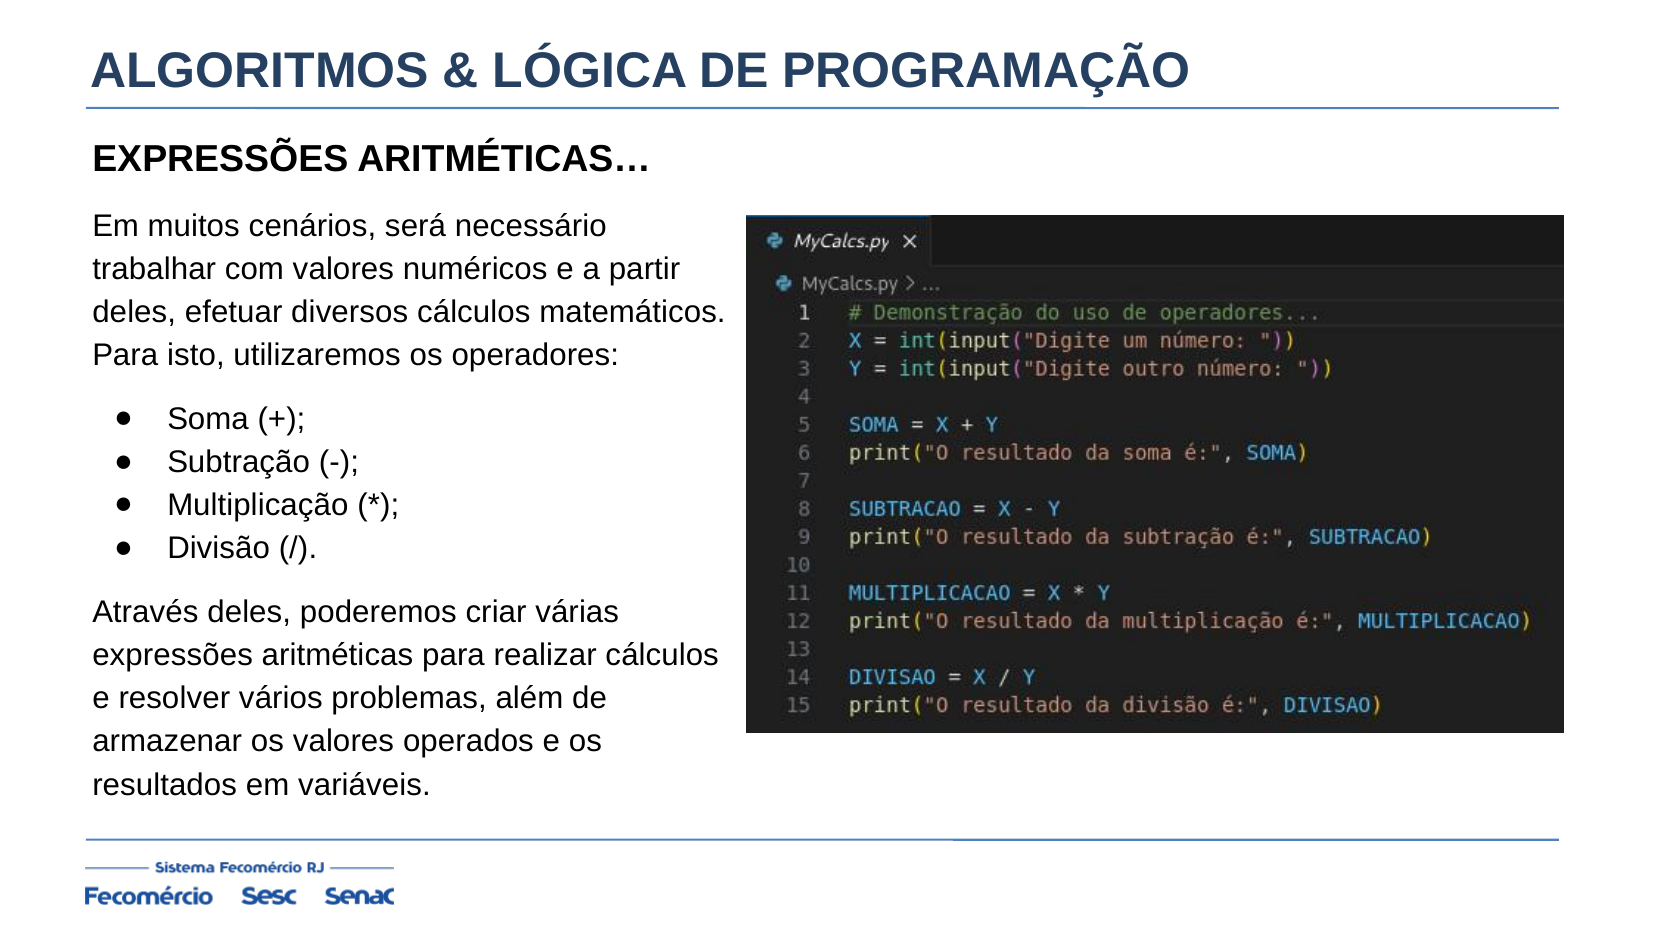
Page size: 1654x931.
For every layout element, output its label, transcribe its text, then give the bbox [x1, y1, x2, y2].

picture [62, 845, 416, 921]
text_box ALGORITMOS & LÓGICA DE PROGRAMAÇÃO [90, 32, 1564, 104]
text_box EXPRESSÕES ARITMÉTICAS… Em muitos cenários, será necessário trabalhar com valores numéricos e a partir deles, efetuar diversos cálculos matemáticos. Para isto, utilizaremos os operadores: Soma (+); Subtração (-); Multiplicação (*); Divisão (/). Através deles, poderemos criar várias expressões aritméticas para realizar cálculos e resolver vários problemas, além de armazenar os valores operados e os resultados em variáveis. [77, 112, 747, 836]
picture [746, 215, 1564, 733]
